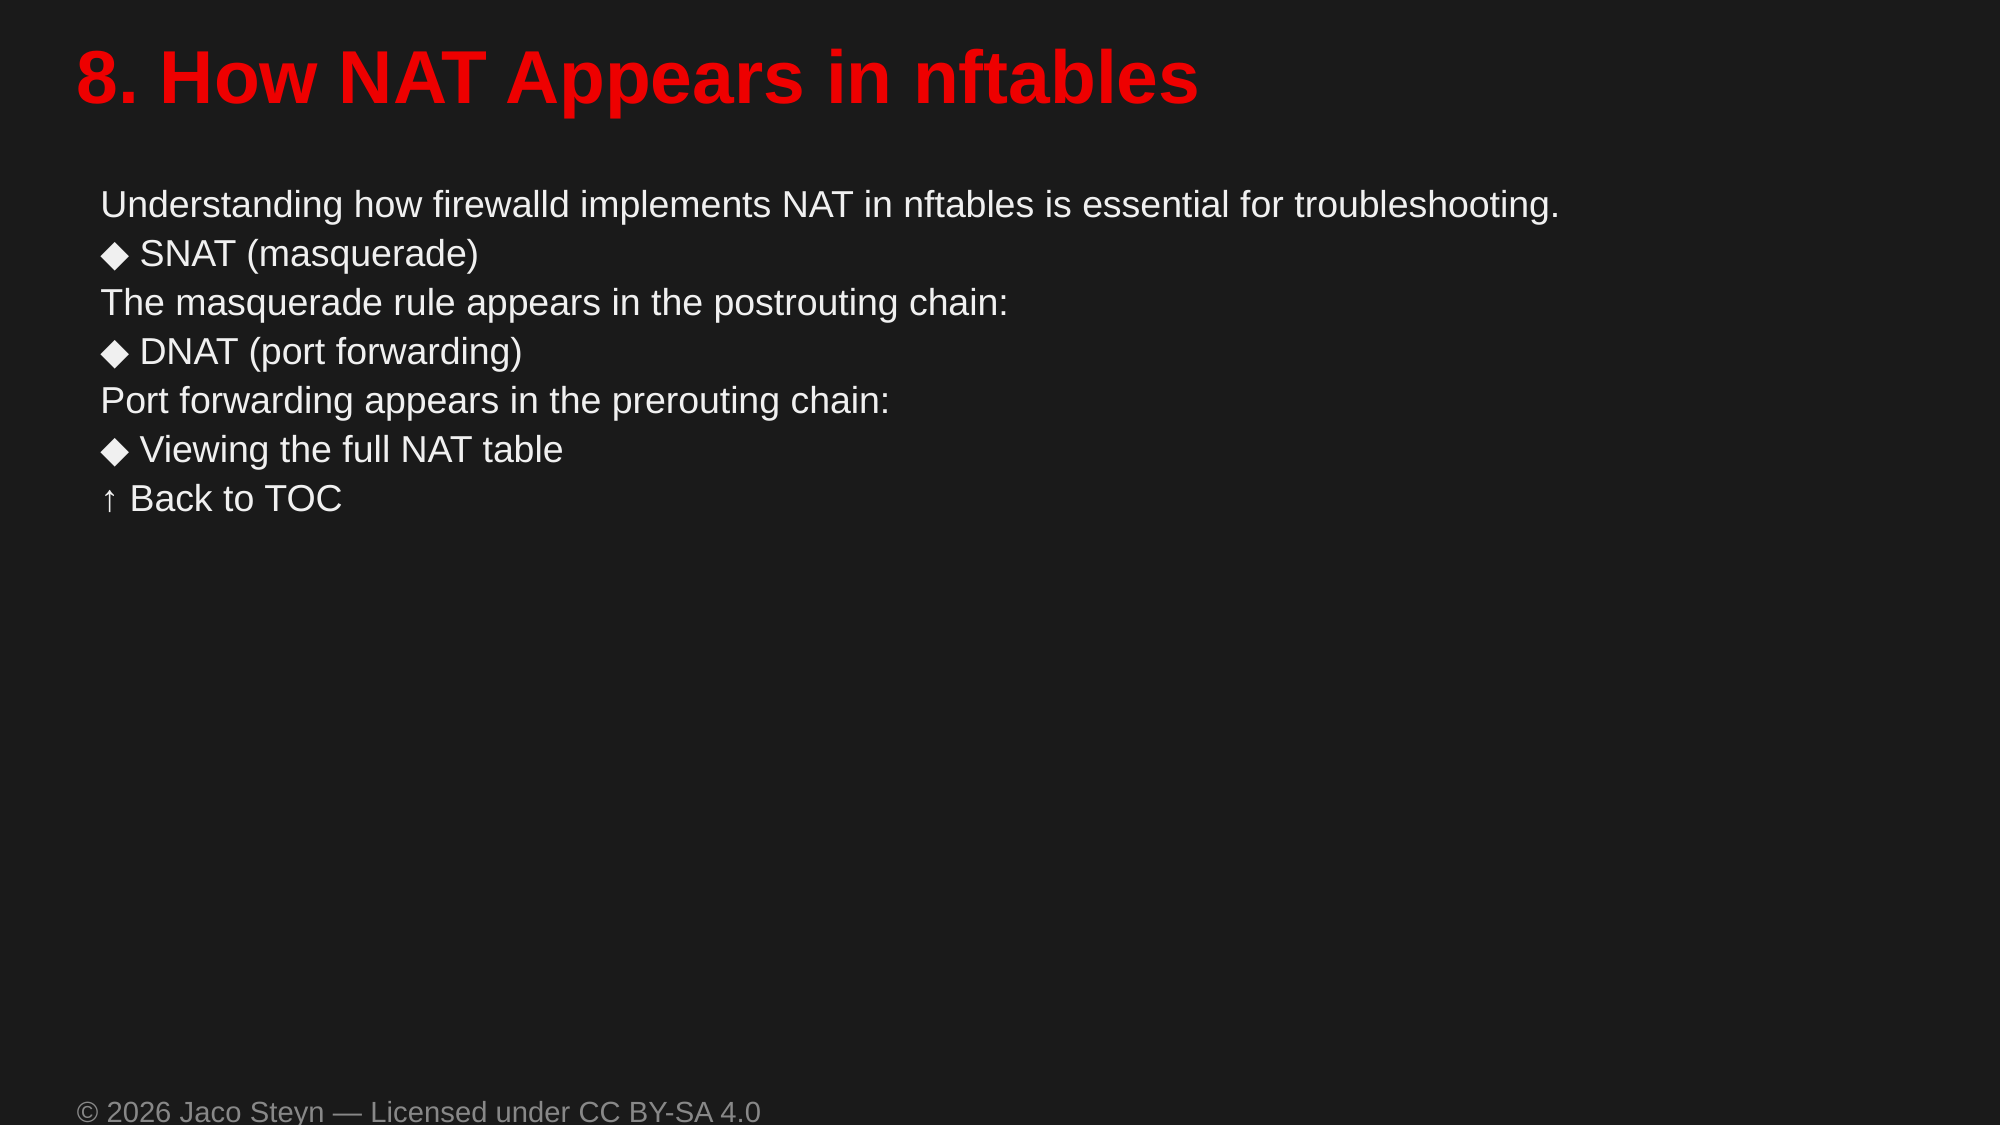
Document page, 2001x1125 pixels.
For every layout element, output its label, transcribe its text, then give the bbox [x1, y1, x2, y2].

text_box Understanding how firewalld implements NAT in nftables is essential for troubleshooting. ◆ SNAT (masquerade) The masquerade rule appears in the postrouting chain: ◆ DNAT (port forwarding) Port forwarding appears in the prerouting chain: ◆ Viewing the full NAT table ↑ Back to TOC [59, 171, 1942, 1083]
text_box © 2026 Jaco Steyn — Licensed under CC BY-SA 4.0 [59, 1083, 1942, 1120]
text_box 8. How NAT Appears in nftables [59, 23, 1942, 154]
